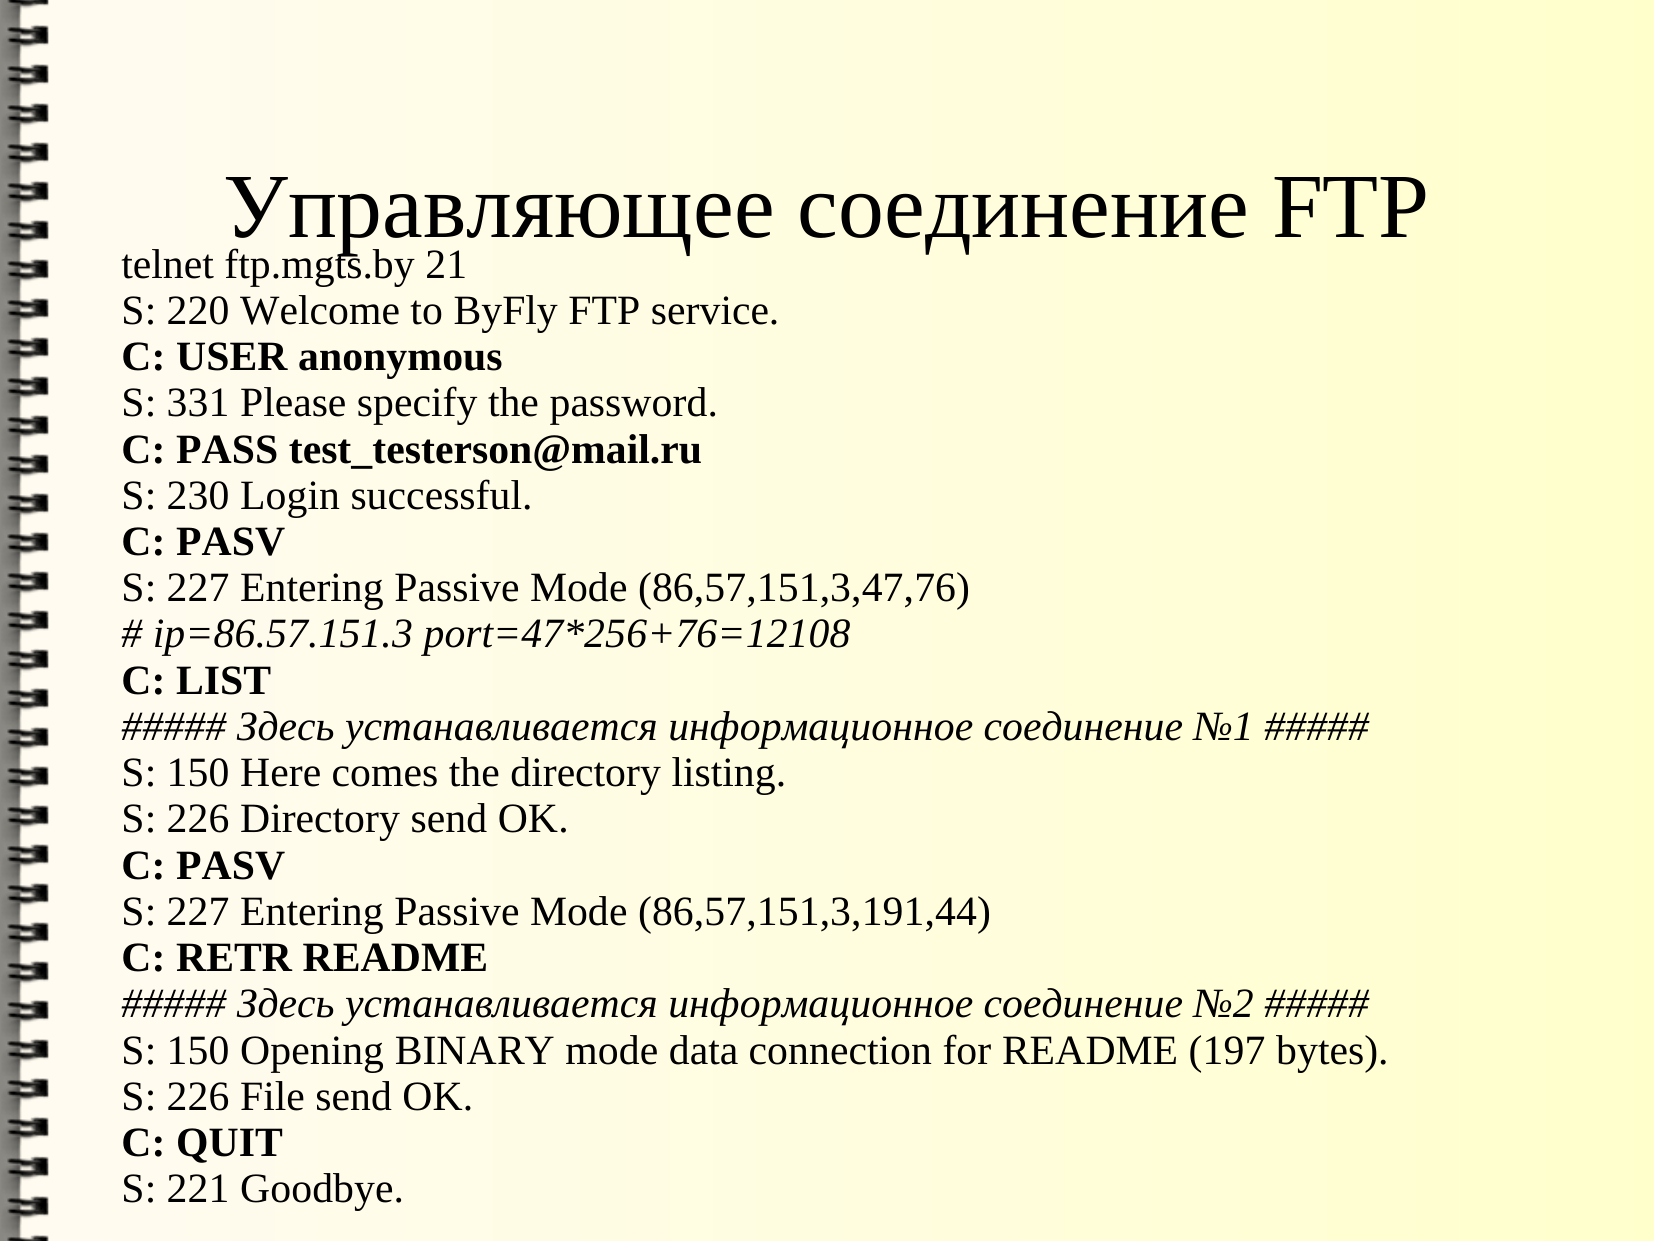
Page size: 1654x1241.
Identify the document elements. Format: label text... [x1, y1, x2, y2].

subtitle telnet ftp.mgts.by 21 S: 220 Welcome to ByFly FTP service. C: USER anonymous S: 331 Please specify the password. C: PASS test_testerson@mail.ru S: 230 Login successful. C: PASV S: 227 Entering Passive Mode (86,57,151,3,47,76) # ip=86.57.151.3 port=47*256+76=12108 C: LIST ##### Здесь устанавливается информационное соединение №1 ##### S: 150 Here comes the directory listing. S: 226 Directory send OK. C: PASV S: 227 Entering Passive Mode (86,57,151,3,191,44) C: RETR README ##### Здесь устанавливается информационное соединение №2 ##### S: 150 Opening BINARY mode data connection for README (197 bytes). S: 226 File send OK. C: QUIT S: 221 Goodbye. [121, 311, 1534, 1217]
picture [0, 0, 1654, 1241]
title Управляющее соединение FTP [121, 102, 1534, 311]
